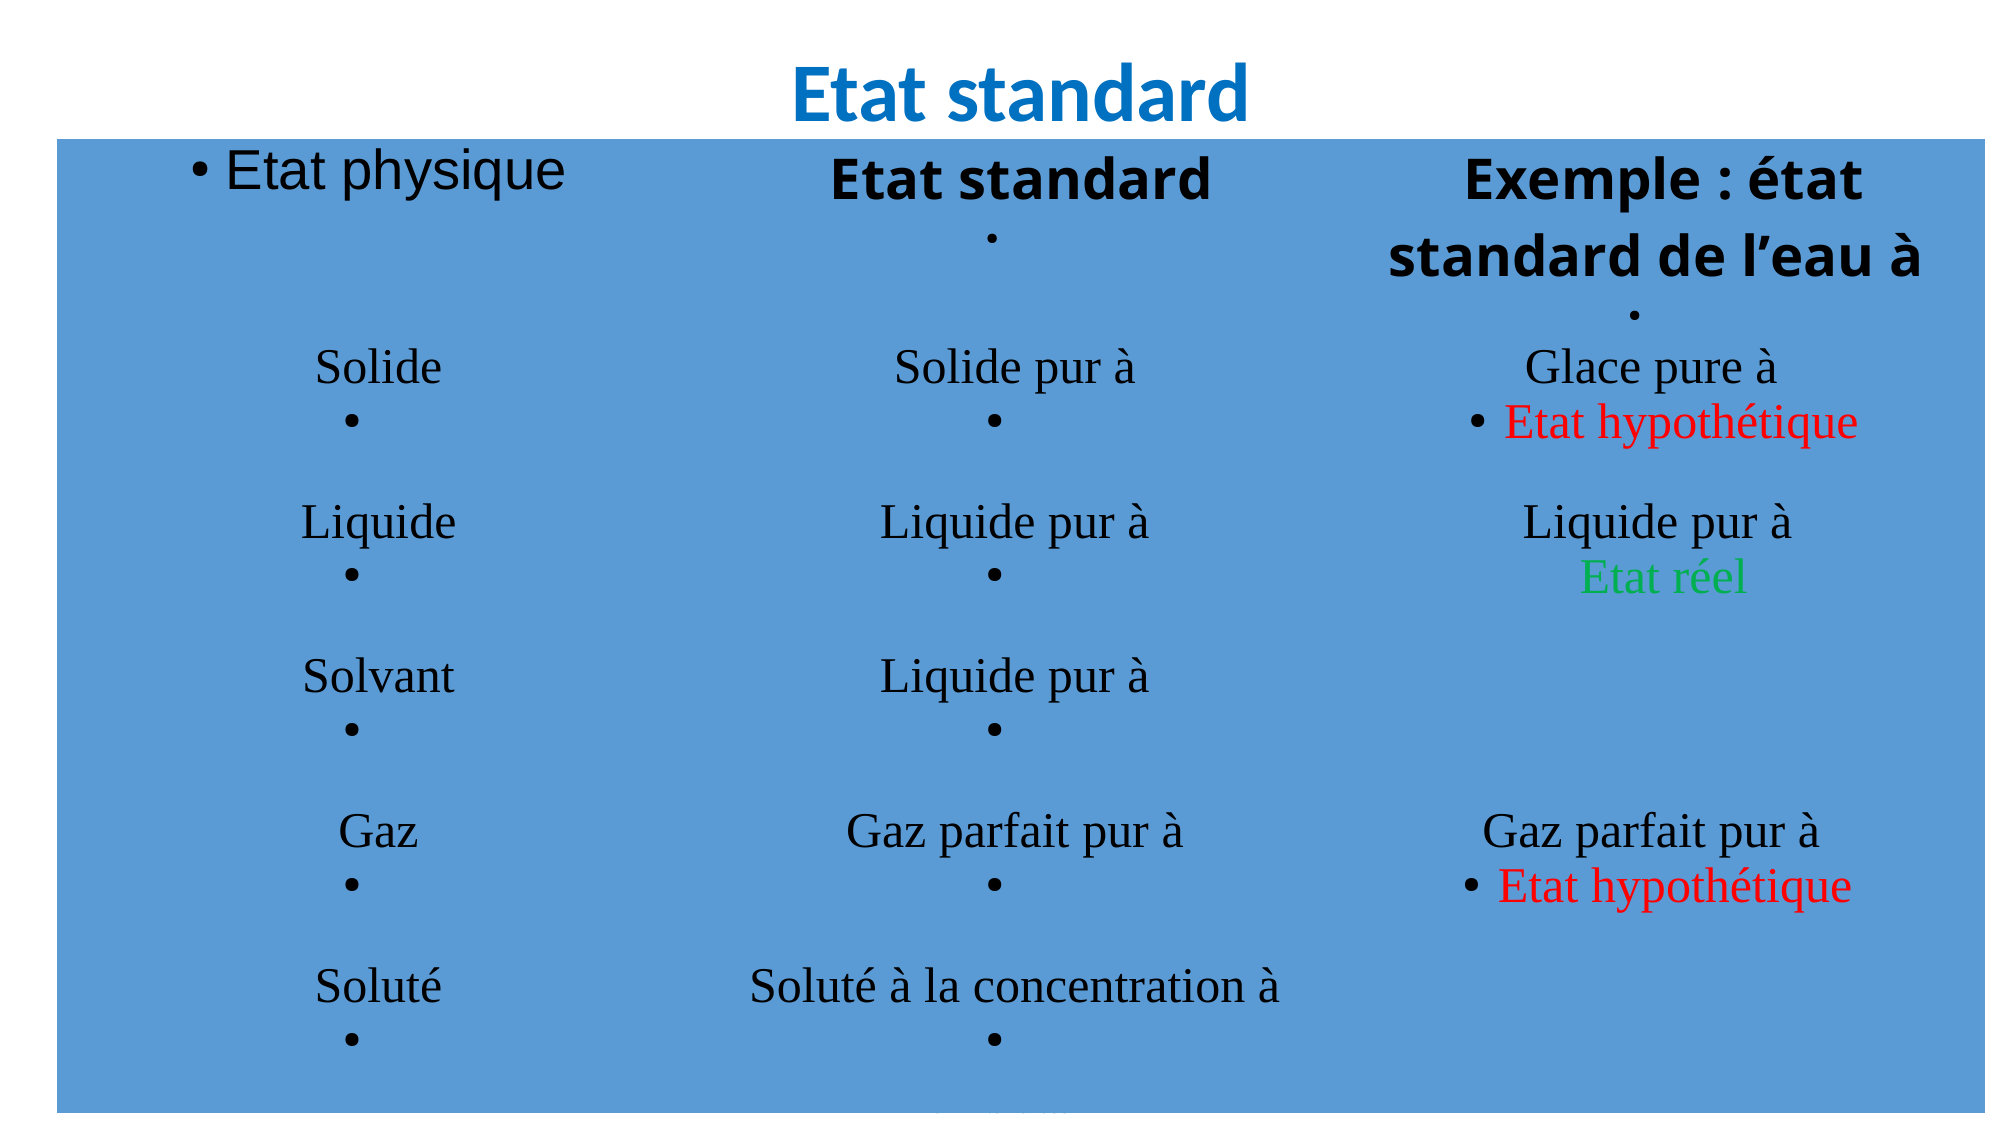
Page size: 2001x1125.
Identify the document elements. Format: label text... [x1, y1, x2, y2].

table_cell Liquide [57, 494, 700, 648]
table_cell Solide [57, 339, 700, 494]
table_cell Gaz [57, 803, 700, 958]
table_cell [1343, 958, 1985, 1113]
table_cell Solvant [57, 648, 700, 803]
table_cell Gaz parfait pur à [700, 803, 1343, 958]
table_header Exemple : état standard de l’eau à [1343, 139, 1985, 339]
text_box Etat standard [170, 30, 1872, 139]
table_cell Soluté [57, 958, 700, 1113]
table_header Etat standard [700, 139, 1343, 339]
table_cell Liquide pur à Etat réel [1343, 494, 1985, 648]
table_cell Liquide pur à [700, 648, 1343, 803]
table_cell Liquide pur à [700, 494, 1343, 648]
table_header Etat physique [57, 139, 700, 339]
table_cell Glace pure à Etat hypothétique [1343, 339, 1985, 494]
table_cell Soluté à la concentration à [700, 958, 1343, 1113]
table_cell Gaz parfait pur à Etat hypothétique [1343, 803, 1985, 958]
table_cell [1343, 648, 1985, 803]
table_cell Solide pur à [700, 339, 1343, 494]
